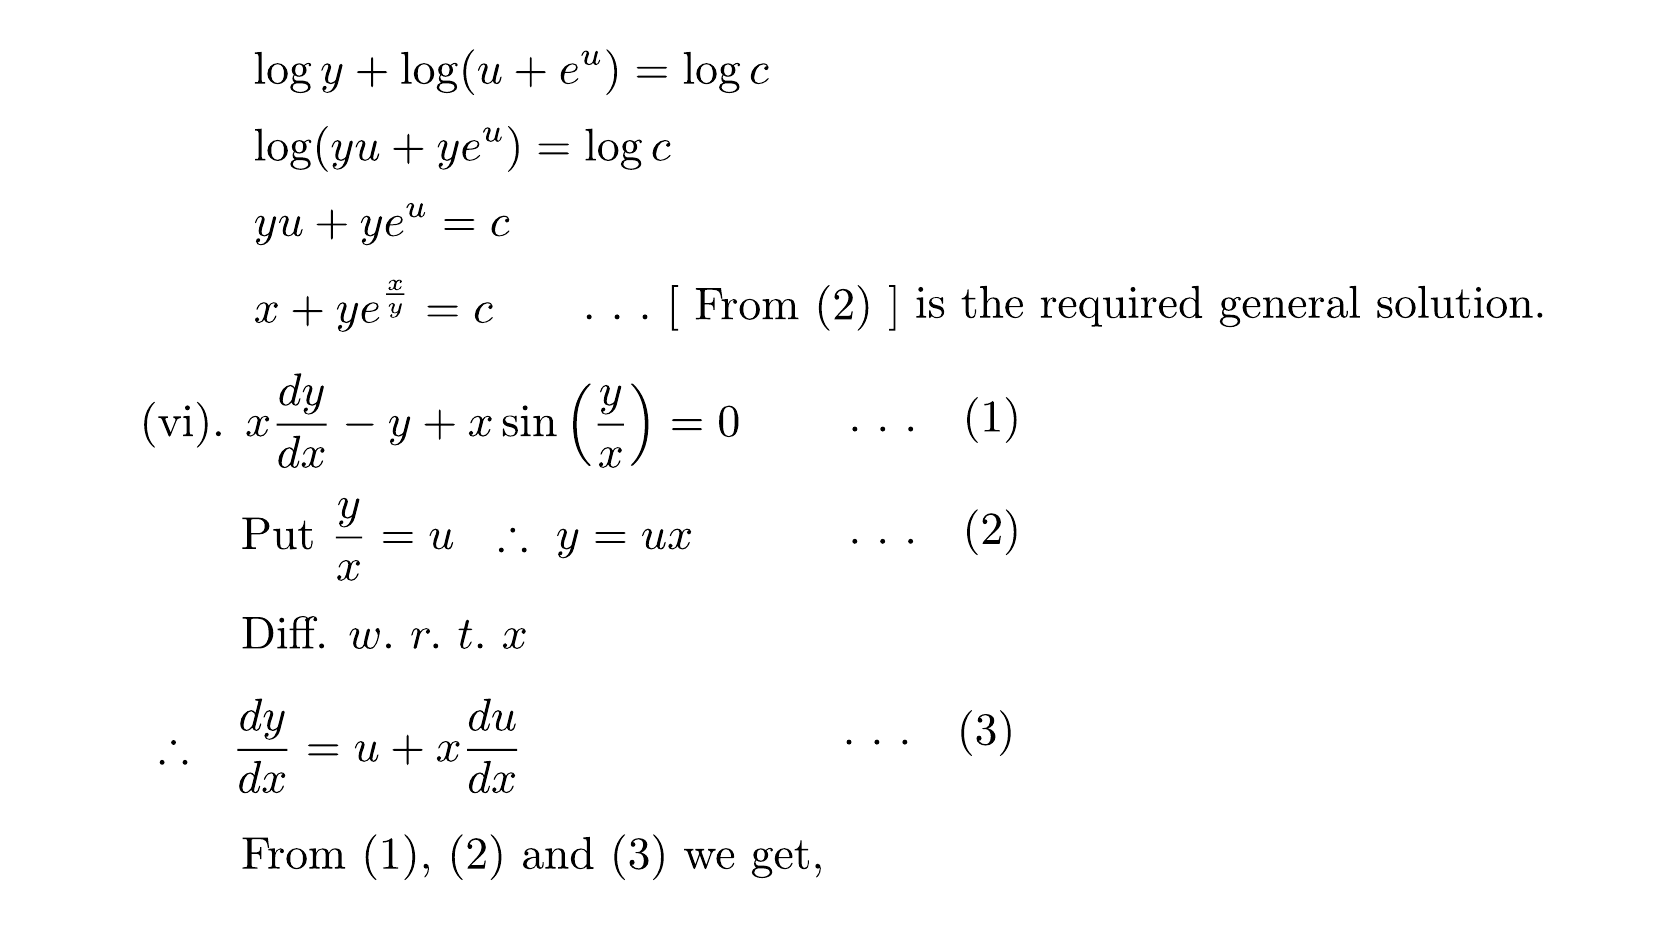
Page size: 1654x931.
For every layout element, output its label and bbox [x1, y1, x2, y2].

text_box [916, 285, 1543, 328]
text_box [255, 279, 493, 332]
text_box [142, 373, 739, 469]
text_box [844, 710, 1011, 756]
text_box [585, 285, 896, 331]
text_box [242, 834, 821, 881]
text_box [850, 509, 1017, 556]
text_box [159, 698, 518, 794]
text_box [255, 126, 671, 172]
subtitle [47, 28, 1623, 896]
text_box [255, 202, 510, 246]
text_box [850, 397, 1017, 443]
text_box [242, 616, 526, 649]
text_box [242, 497, 692, 581]
text_box [254, 49, 769, 96]
